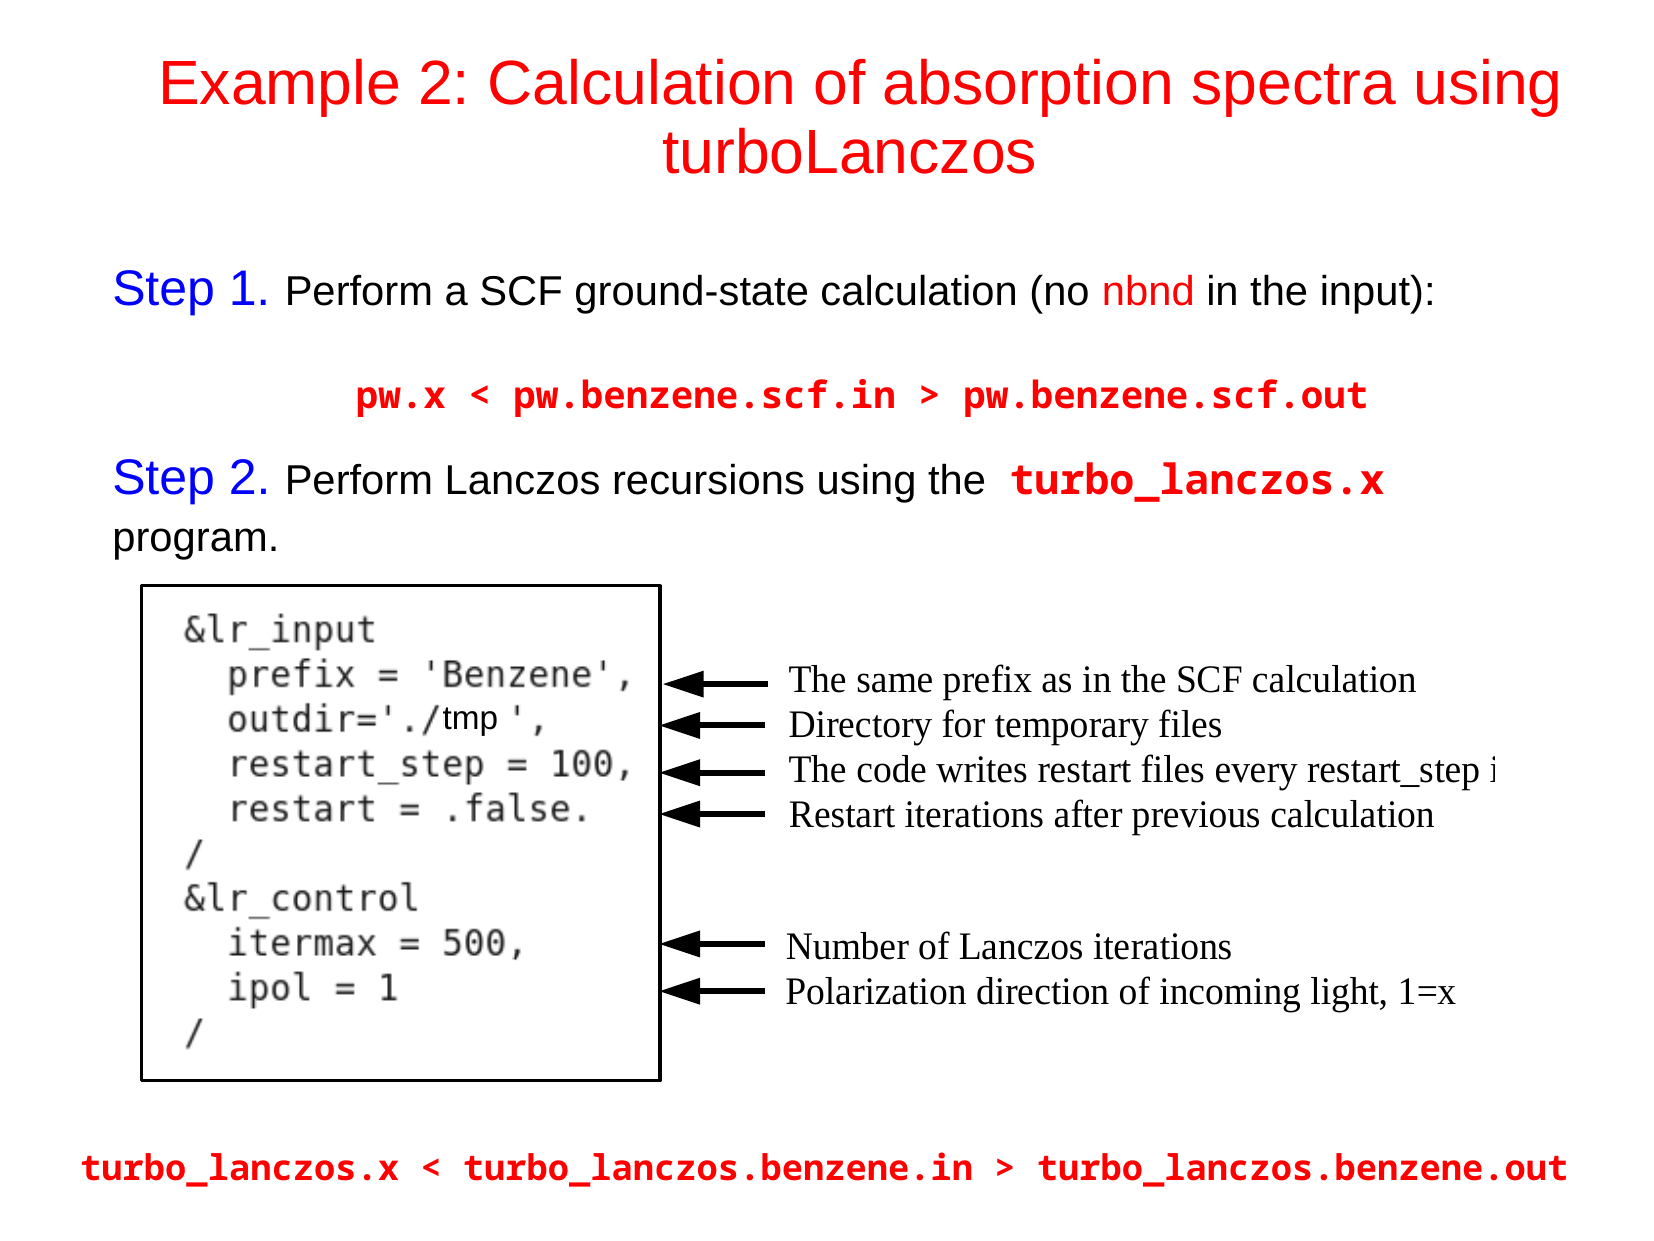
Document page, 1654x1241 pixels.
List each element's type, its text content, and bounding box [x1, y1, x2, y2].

text_box turbo_lanczos.x < turbo_lanczos.benzene.in > turbo_lanczos.benzene.out [30, 1134, 1612, 1241]
text_box tmp [428, 692, 514, 745]
chart [665, 534, 1495, 1030]
list pw.x < pw.benzene.scf.in > pw.benzene.scf.out [285, 368, 1420, 474]
text_box Example 2: Calculation of absorption spectra using turboLanczos [15, 33, 1654, 202]
list Step 1. Perform a SCF ground-state calculation (no nbnd in the input): [41, 260, 1530, 391]
list Step 2. Perform Lanczos recursions using the turbo_lanczos.x program. [41, 449, 1576, 580]
picture [167, 604, 648, 1072]
